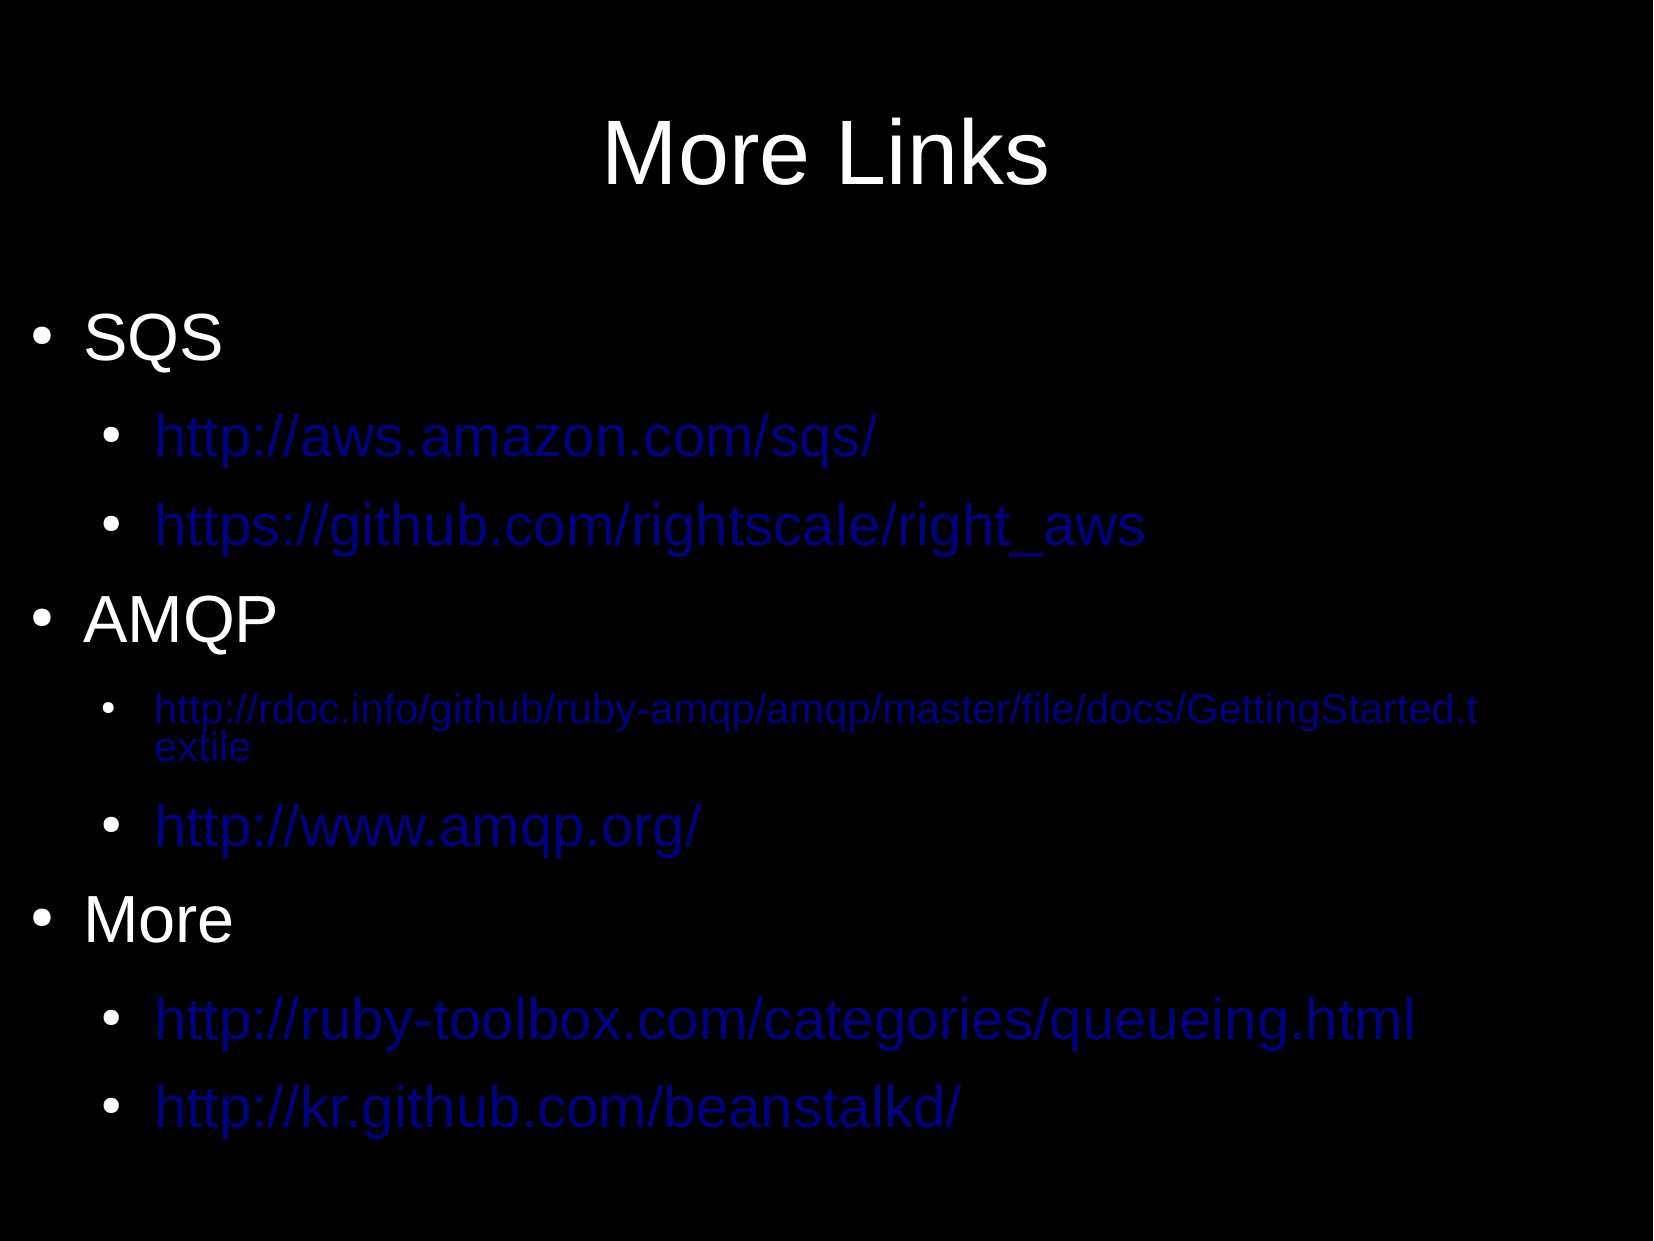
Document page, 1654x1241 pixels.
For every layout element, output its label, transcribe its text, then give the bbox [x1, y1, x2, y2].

list SQS http://aws.amazon.com/sqs/ https://github.com/rightscale/right_aws AMQP http://rdoc.info/github/ruby-amqp/amqp/master/file/docs/GettingStarted.textile http://www.amqp.org/ More http://ruby-toolbox.com/categories/queueing.html http://kr.github.com/beanstalkd/ [12, 300, 1501, 1241]
title More Links [82, 49, 1571, 257]
